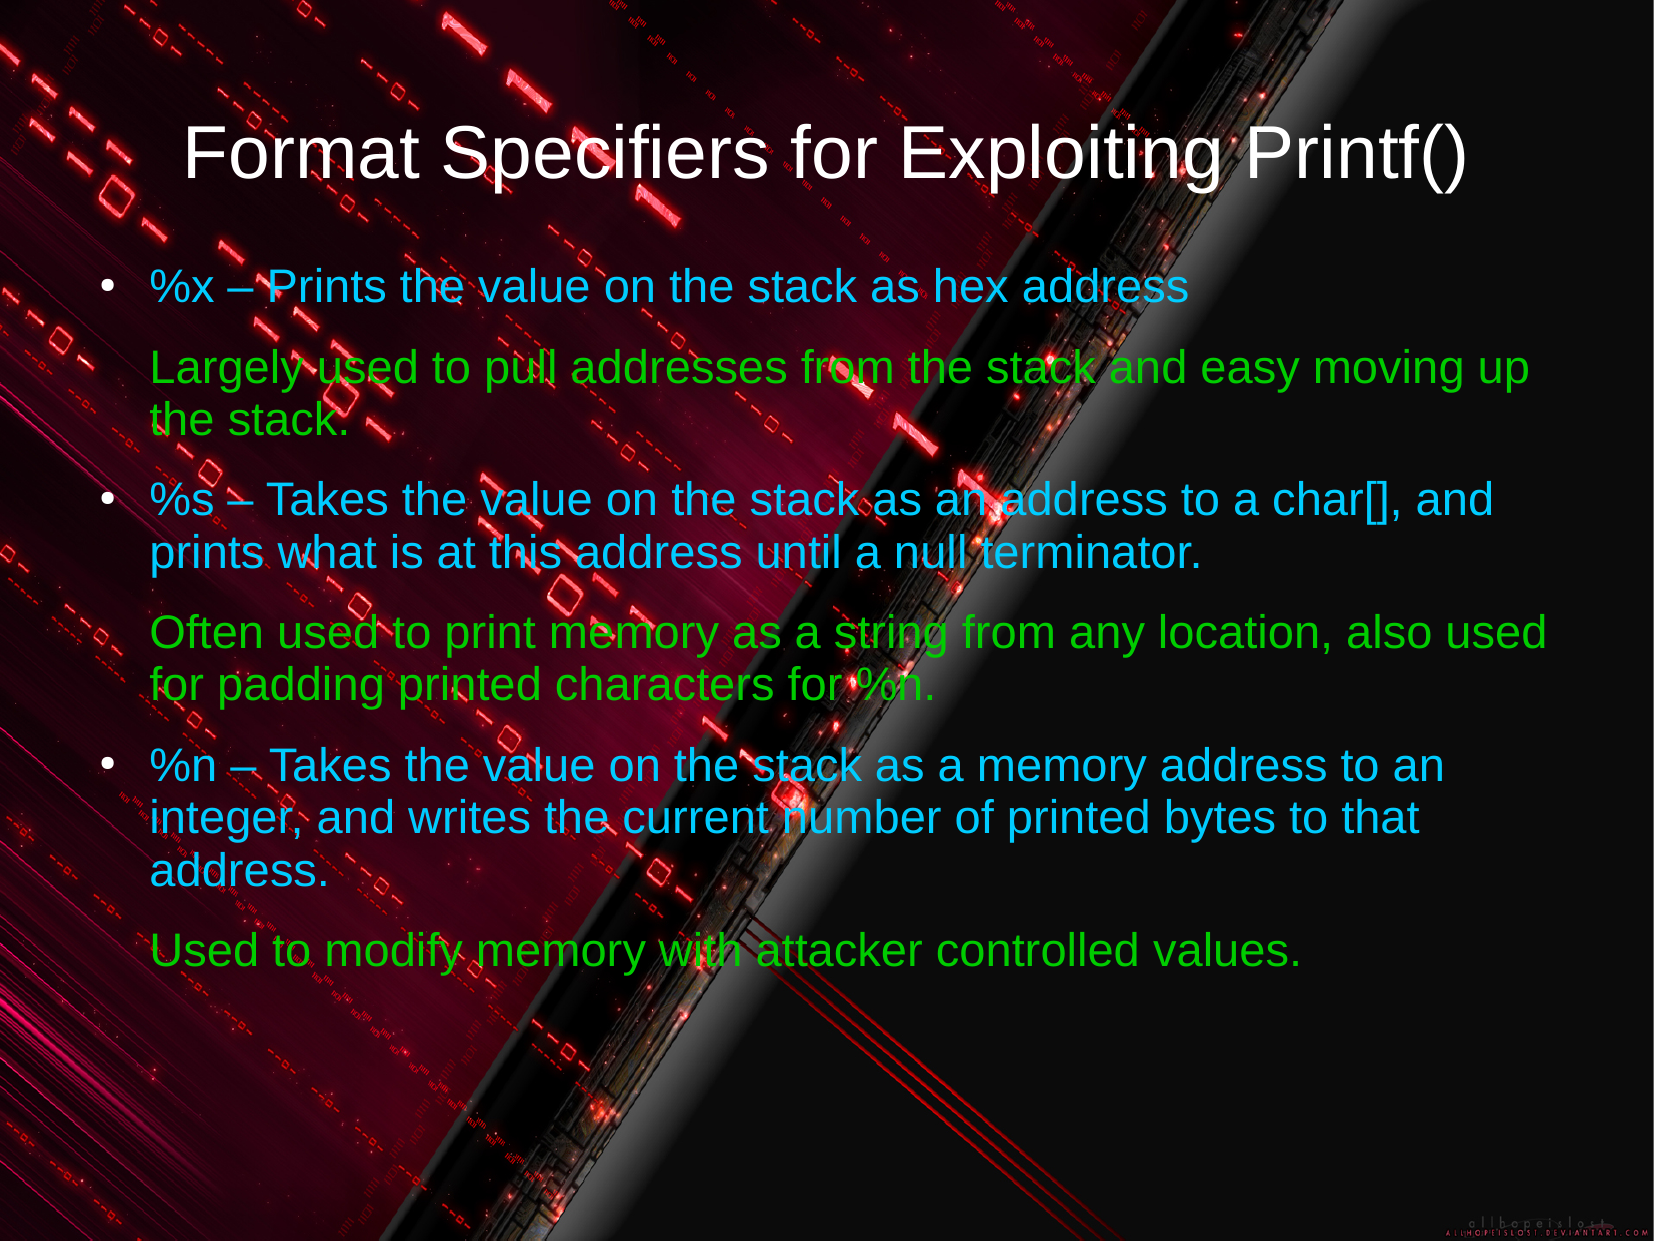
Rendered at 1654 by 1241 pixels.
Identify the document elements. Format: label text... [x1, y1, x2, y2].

picture [0, 0, 1654, 1241]
title Format Specifiers for Exploiting Printf() [82, 49, 1571, 257]
list %x – Prints the value on the stack as hex address Largely used to pull addresses from the stack and easy moving up the stack. %s – Takes the value on the stack as an address to a char[], and prints what is at this address until a null terminator. Often used to print memory as a string from any location, also used for padding printed characters for %n. %n – Takes the value on the stack as a memory address to an integer, and writes the current number of printed bytes to that address. Used to modify memory with attacker controlled values. [82, 260, 1571, 980]
